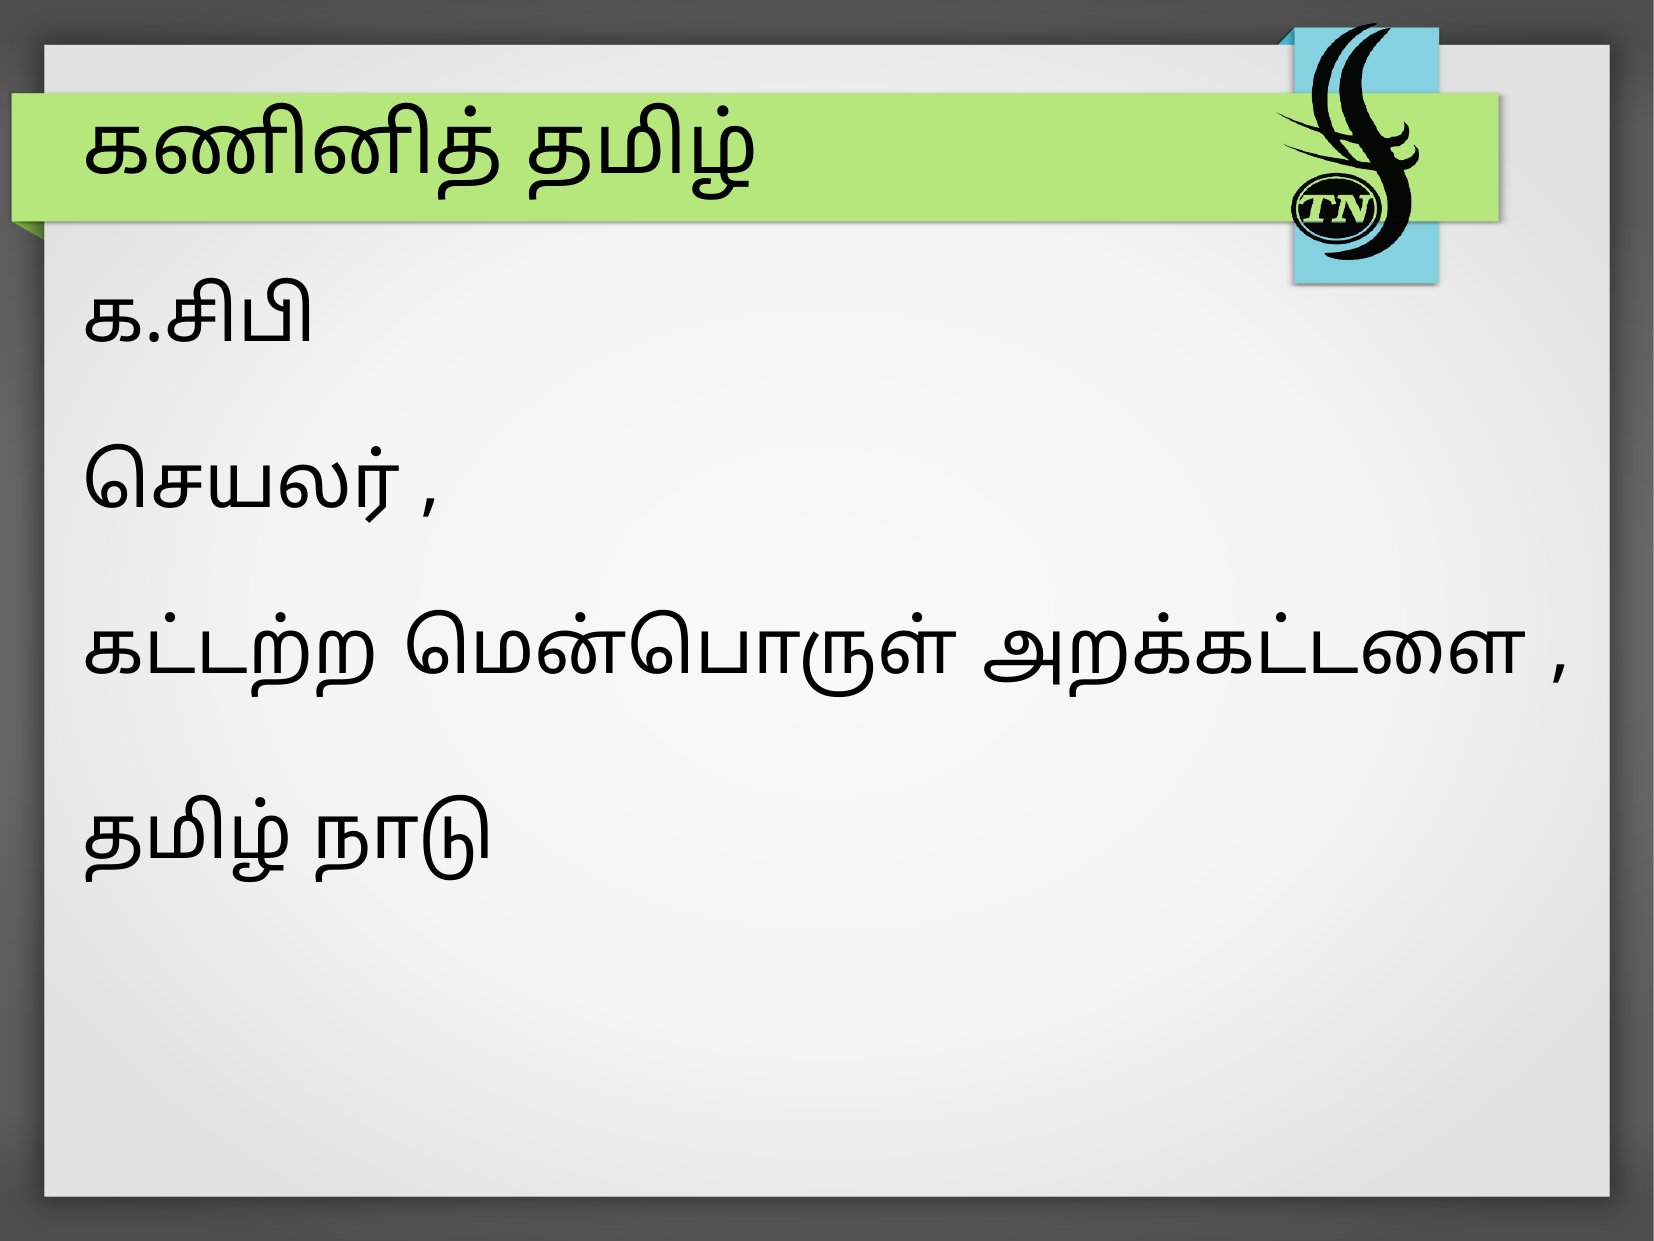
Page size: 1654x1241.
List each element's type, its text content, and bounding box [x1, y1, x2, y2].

subtitle க.சிபி செயலர் , கட்டற்ற மென்பொருள் அறக்கட்டளை , தமிழ் நாடு [82, 295, 1571, 1015]
picture [0, 0, 1654, 1241]
title கணினித் தமிழ் [82, 94, 1264, 213]
